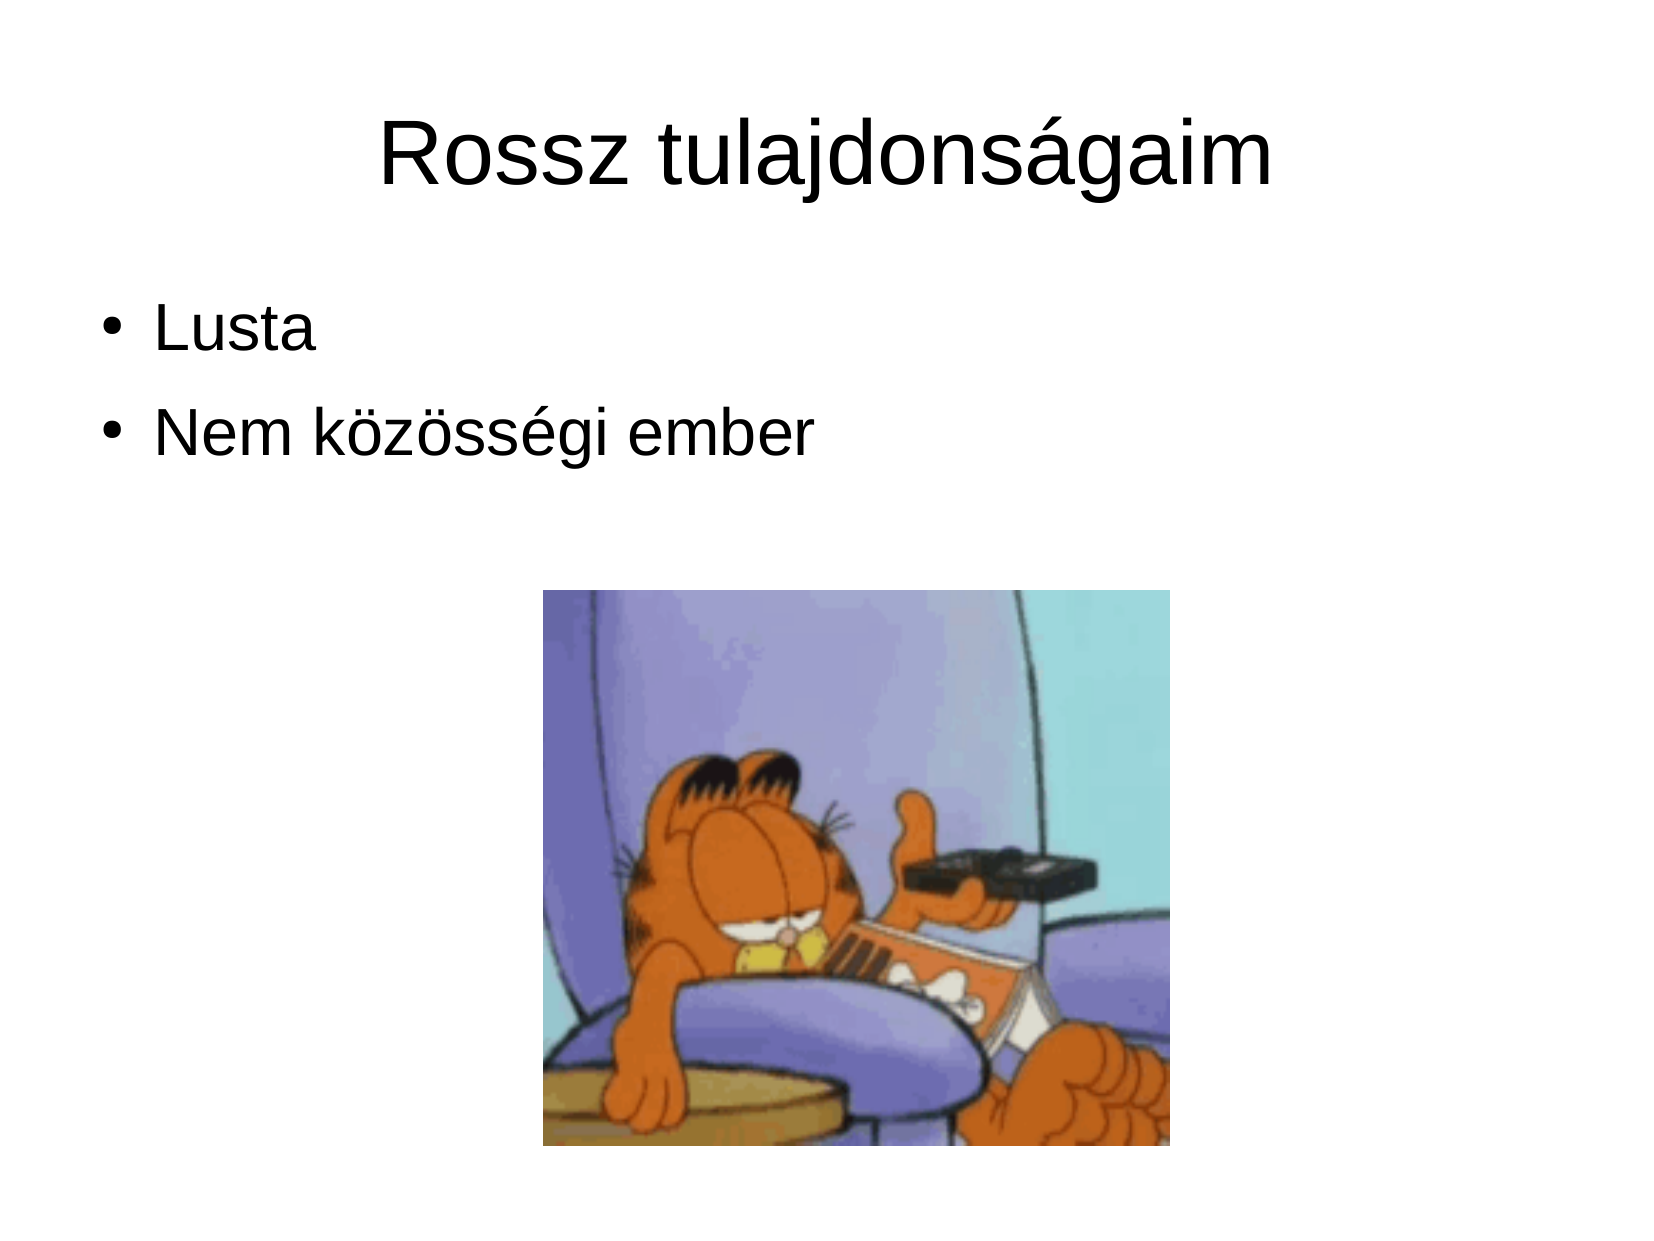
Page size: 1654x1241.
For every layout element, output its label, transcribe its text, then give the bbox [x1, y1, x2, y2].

picture [543, 590, 1170, 1146]
list Lusta Nem közösségi ember [82, 290, 1571, 1109]
title Rossz tulajdonságaim [82, 49, 1571, 257]
